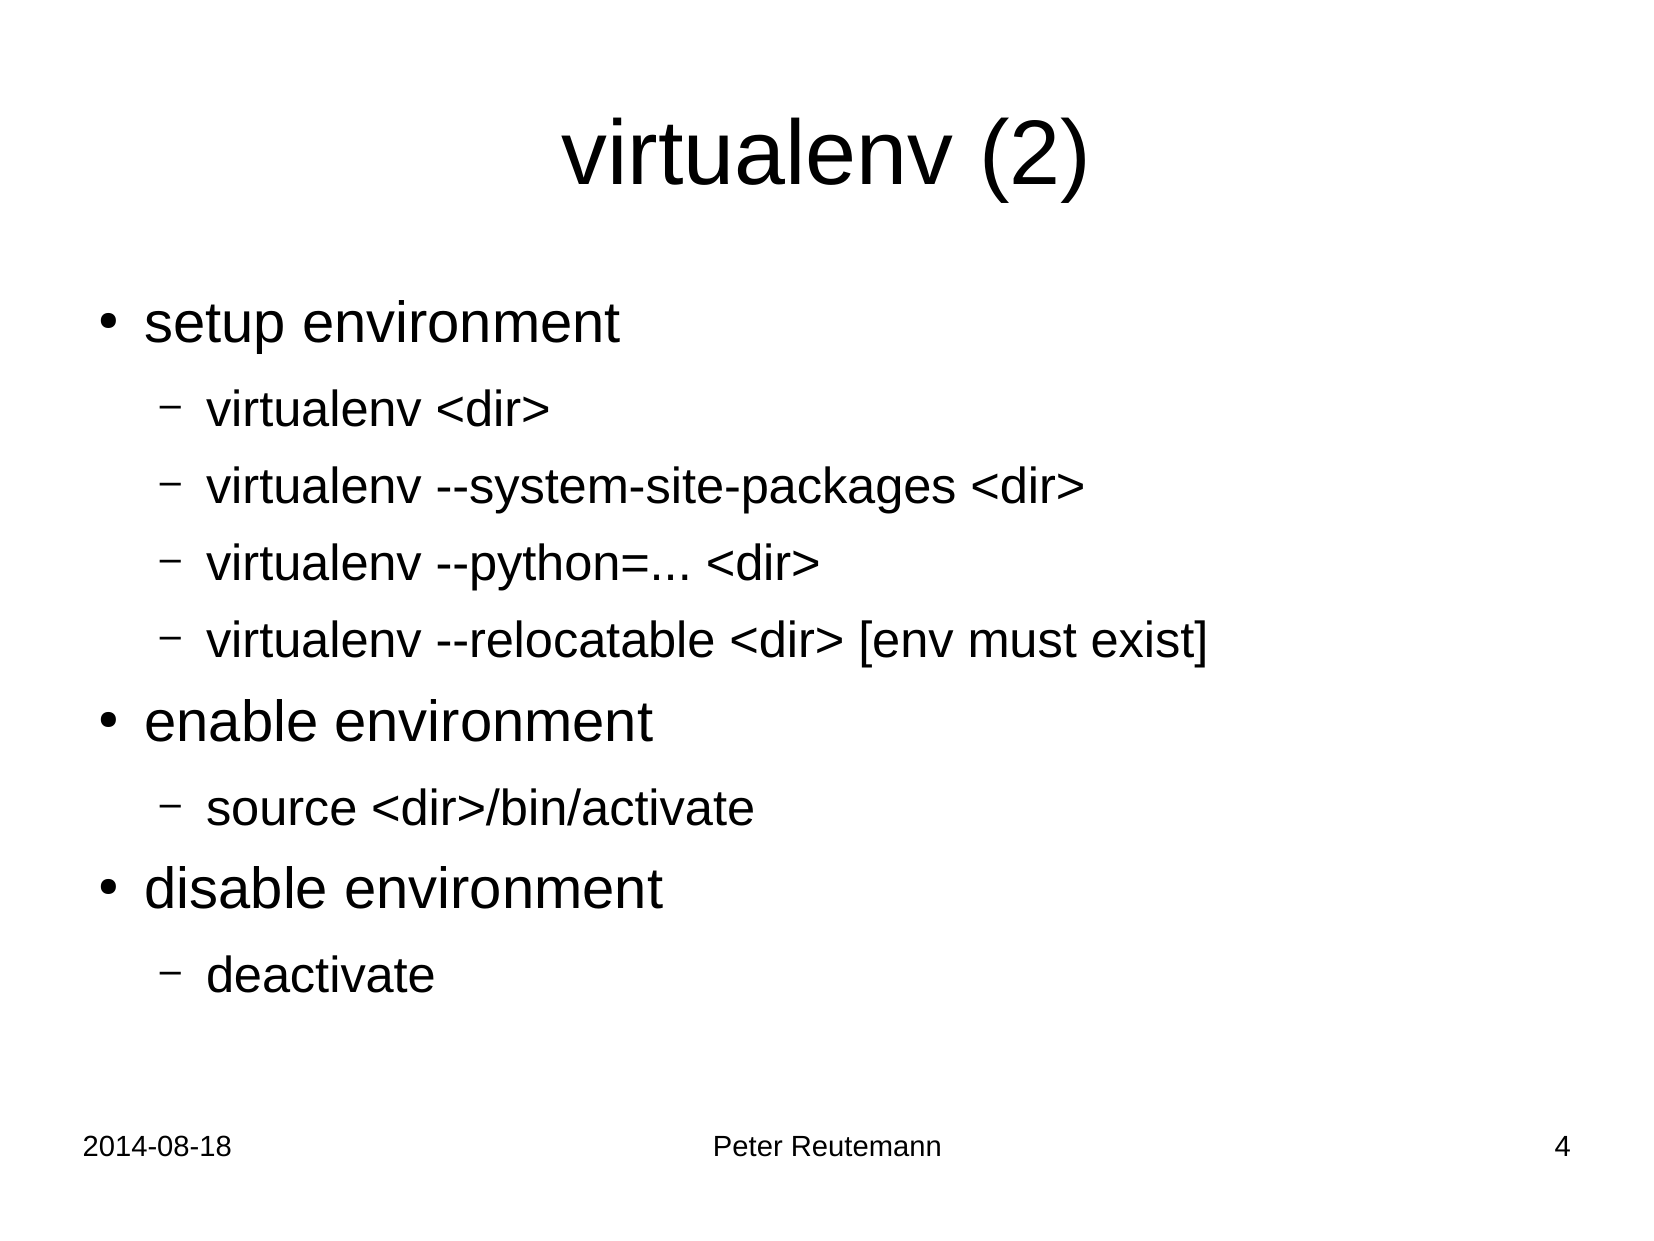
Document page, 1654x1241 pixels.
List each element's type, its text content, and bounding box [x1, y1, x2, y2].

title virtualenv (2) [82, 49, 1571, 257]
list setup environment virtualenv <dir> virtualenv --system-site-packages <dir> virtualenv --python=... <dir> virtualenv --relocatable <dir> [env must exist] enable environment source <dir>/bin/activate disable environment deactivate [82, 290, 1538, 1010]
